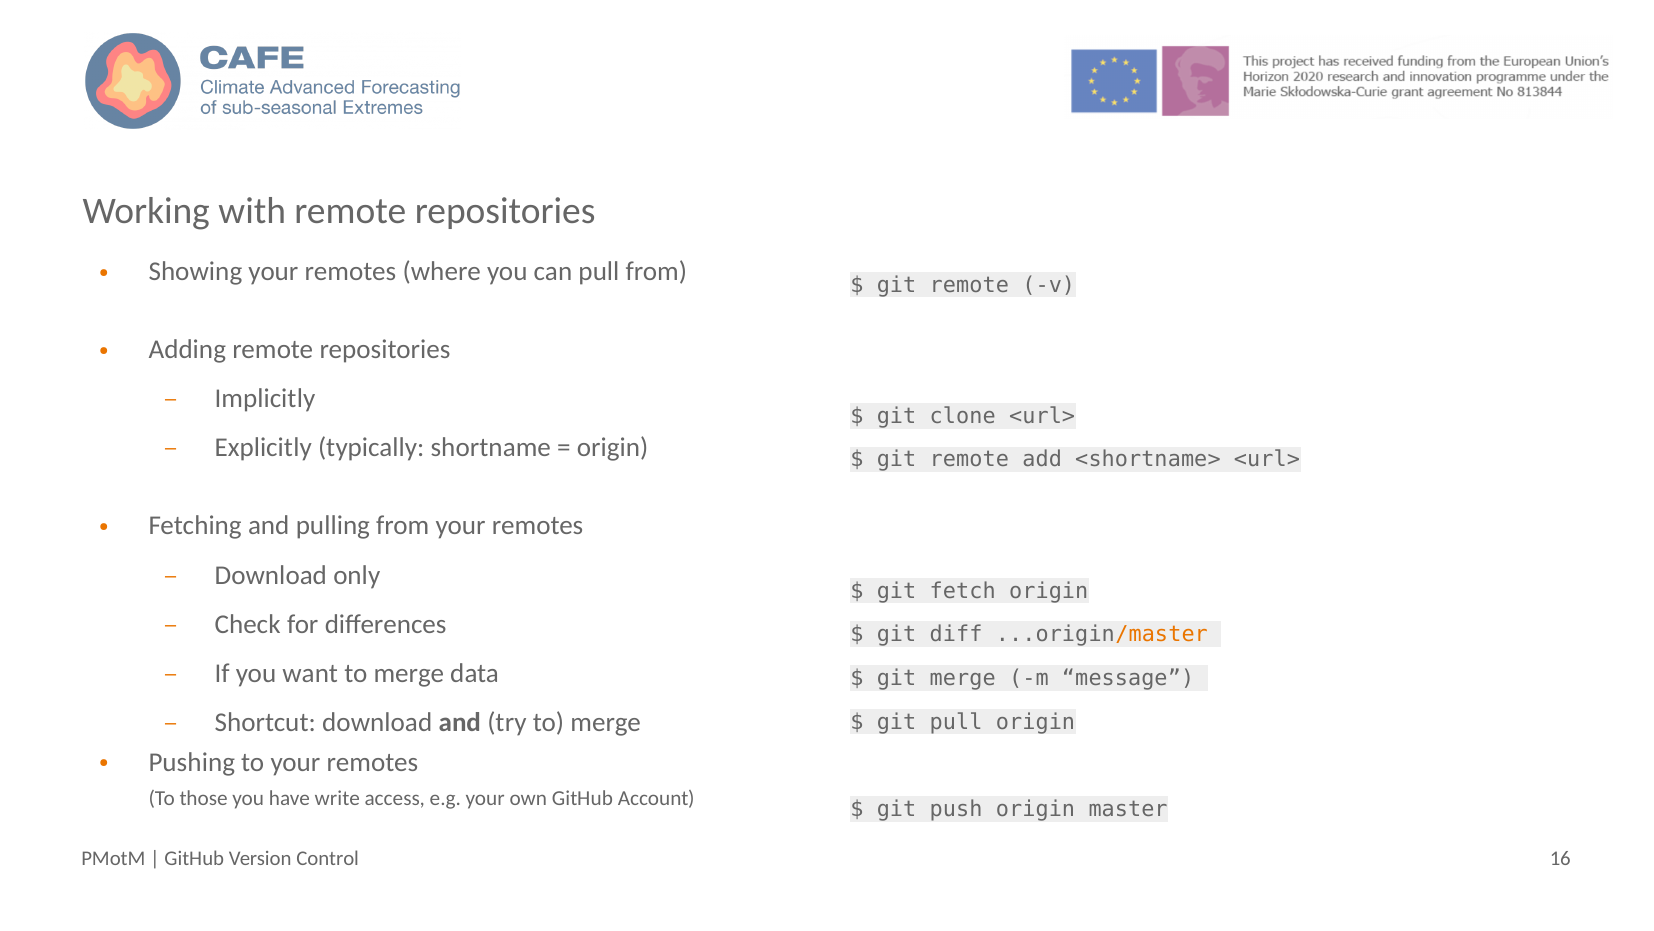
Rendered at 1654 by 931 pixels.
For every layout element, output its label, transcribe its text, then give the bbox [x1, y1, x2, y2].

list $ git remote (-v) $ git clone <url> $ git remote add <shortname> <url> $ git fetch origin $ git diff ...origin/master $ git merge (-m “message”) $ git pull origin $ git push origin master [850, 271, 1571, 827]
list Showing your remotes (where you can pull from) Adding remote repositories Implicitly Explicitly (typically: shortname = origin) Fetching and pulling from your remotes Download only Check for differences If you want to merge data Shortcut: download and (try to) merge Pushing to your remotes (To those you have write access, e.g. your own GitHub Account) [82, 259, 768, 815]
title Working with remote repositories [82, 183, 1571, 246]
